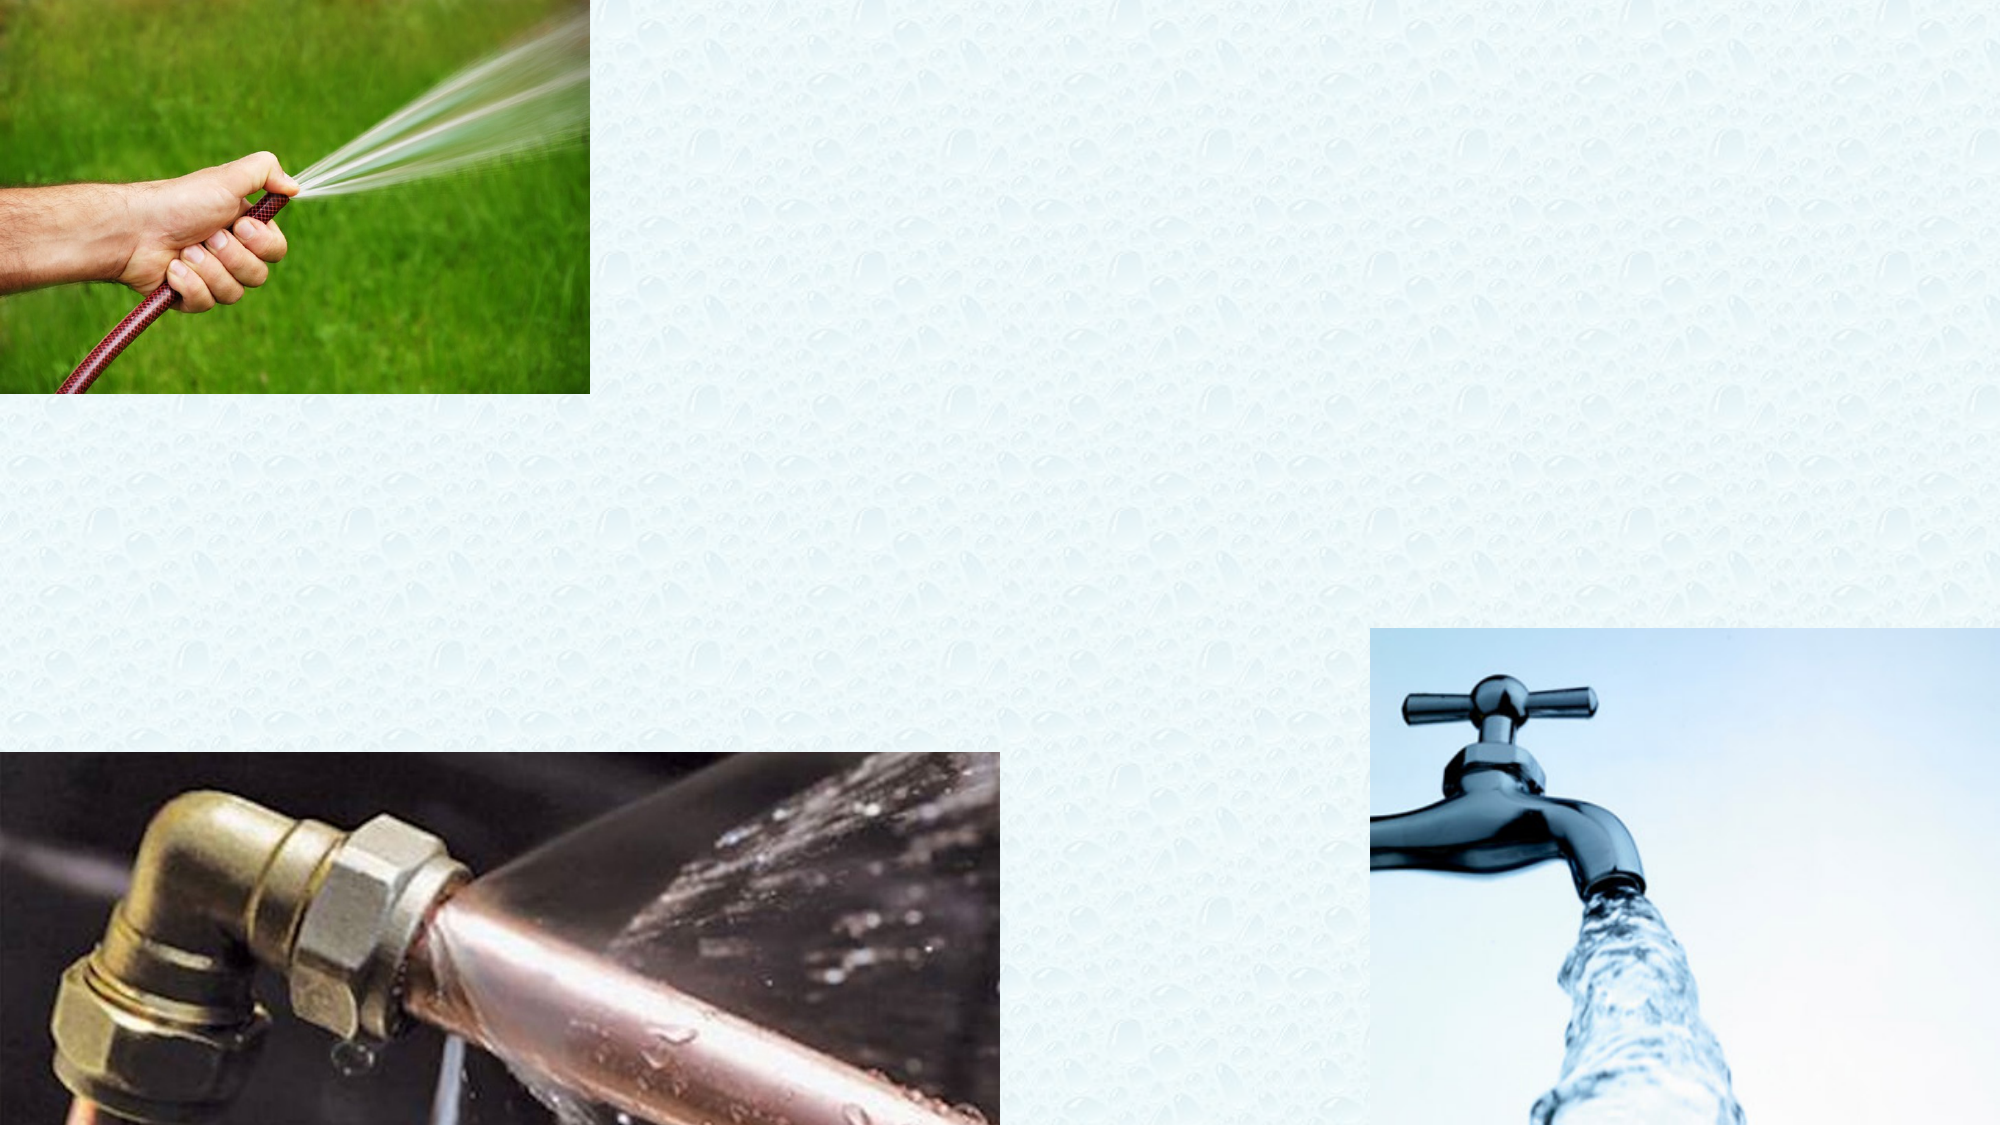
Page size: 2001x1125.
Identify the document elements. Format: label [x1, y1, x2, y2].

picture [0, 0, 590, 394]
picture [1370, 628, 2000, 1125]
picture [0, 752, 1000, 1125]
